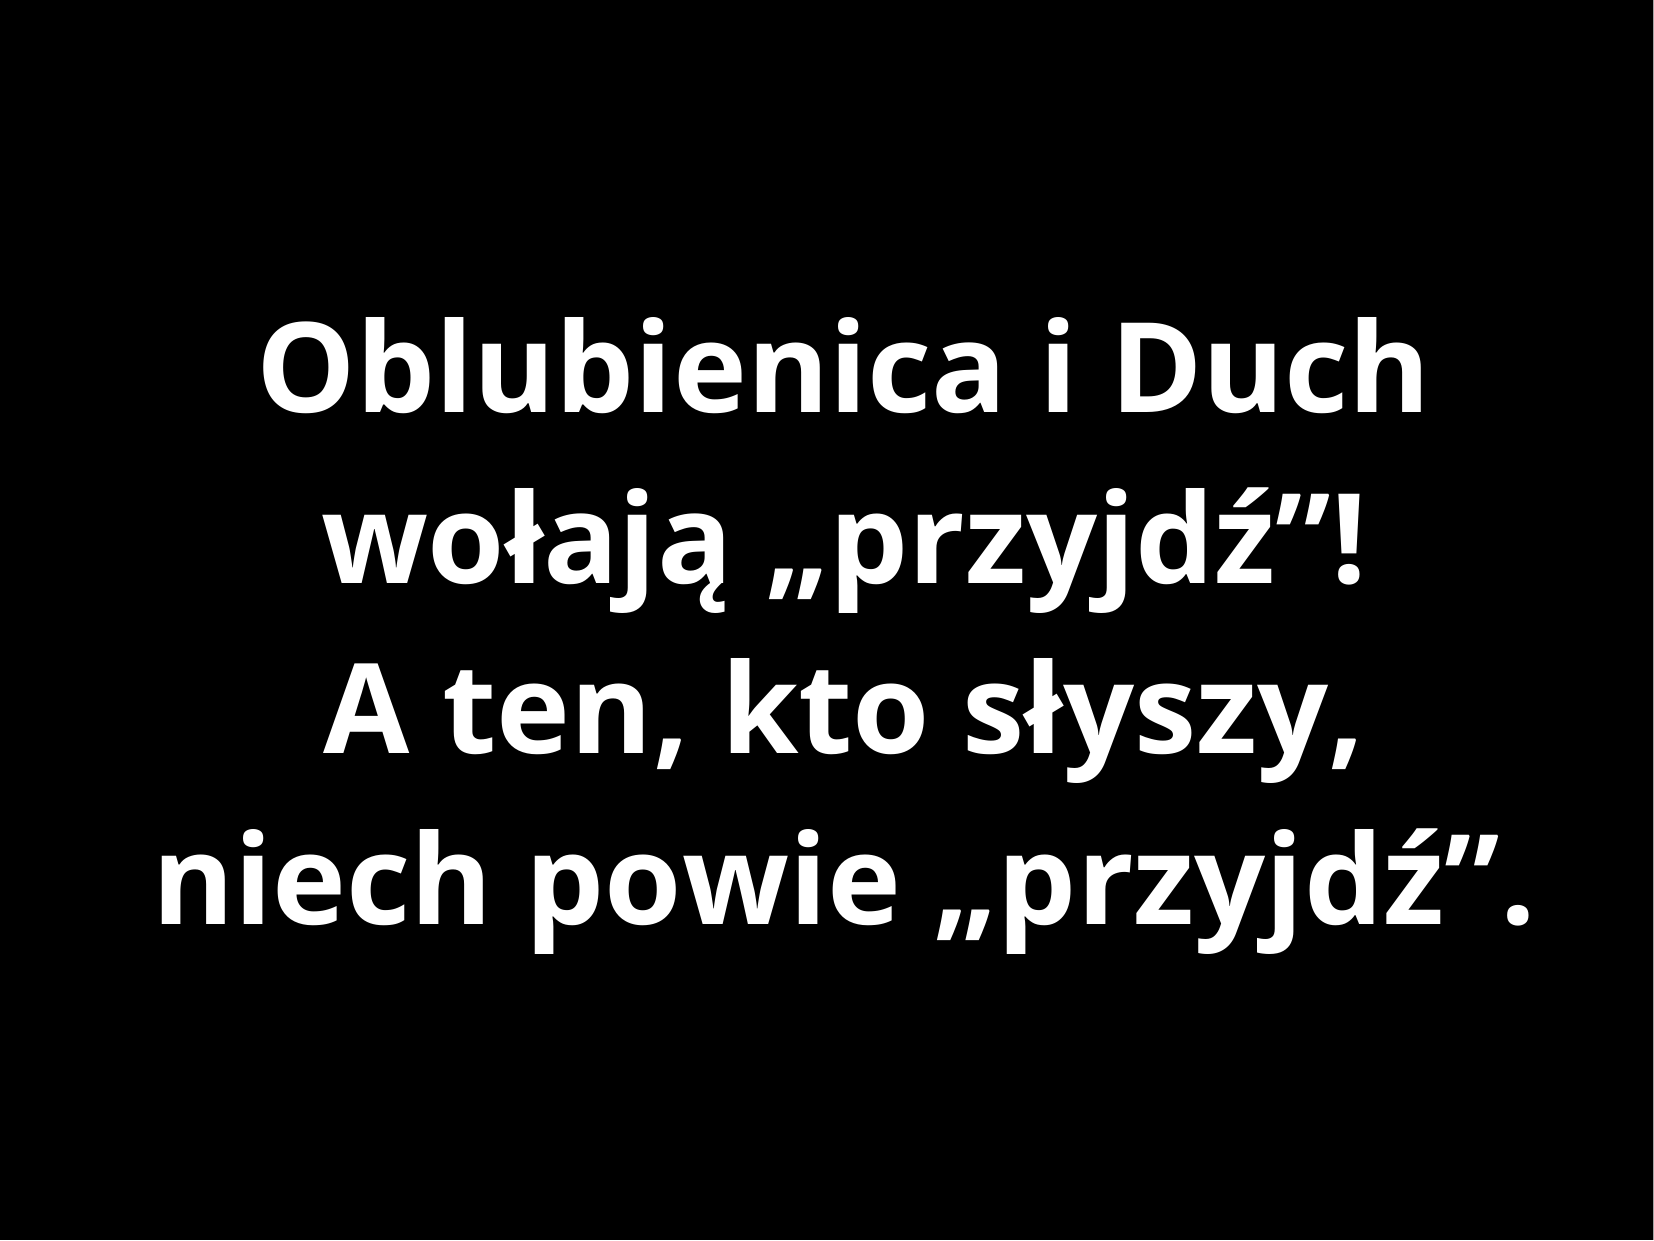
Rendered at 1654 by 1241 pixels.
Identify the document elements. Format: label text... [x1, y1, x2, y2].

subtitle Oblubienica i Duch wołają „przyjdź”! A ten, kto słyszy, niech powie „przyjdź”. [0, 0, 1654, 1241]
